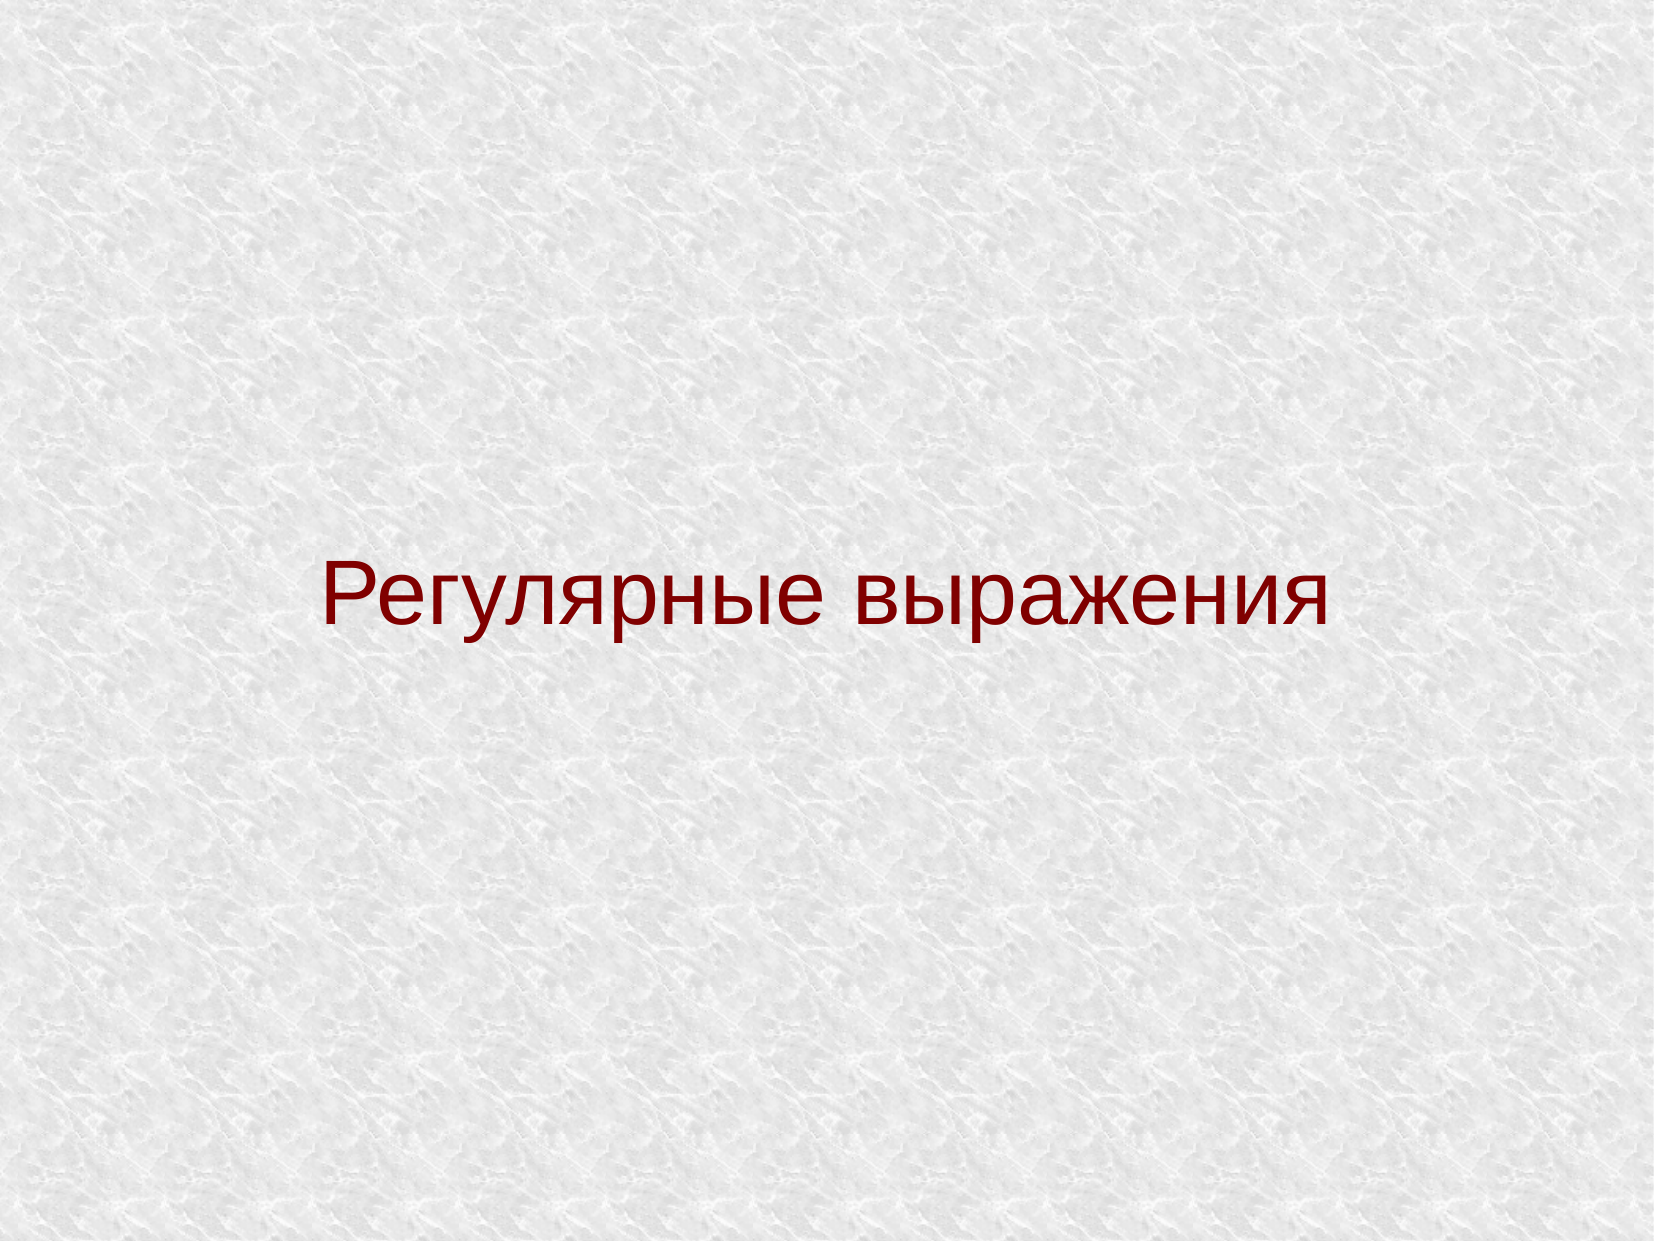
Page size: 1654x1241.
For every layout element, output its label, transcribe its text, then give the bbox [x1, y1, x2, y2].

title Регулярные выражения [82, 489, 1571, 697]
picture [0, 0, 1654, 1241]
